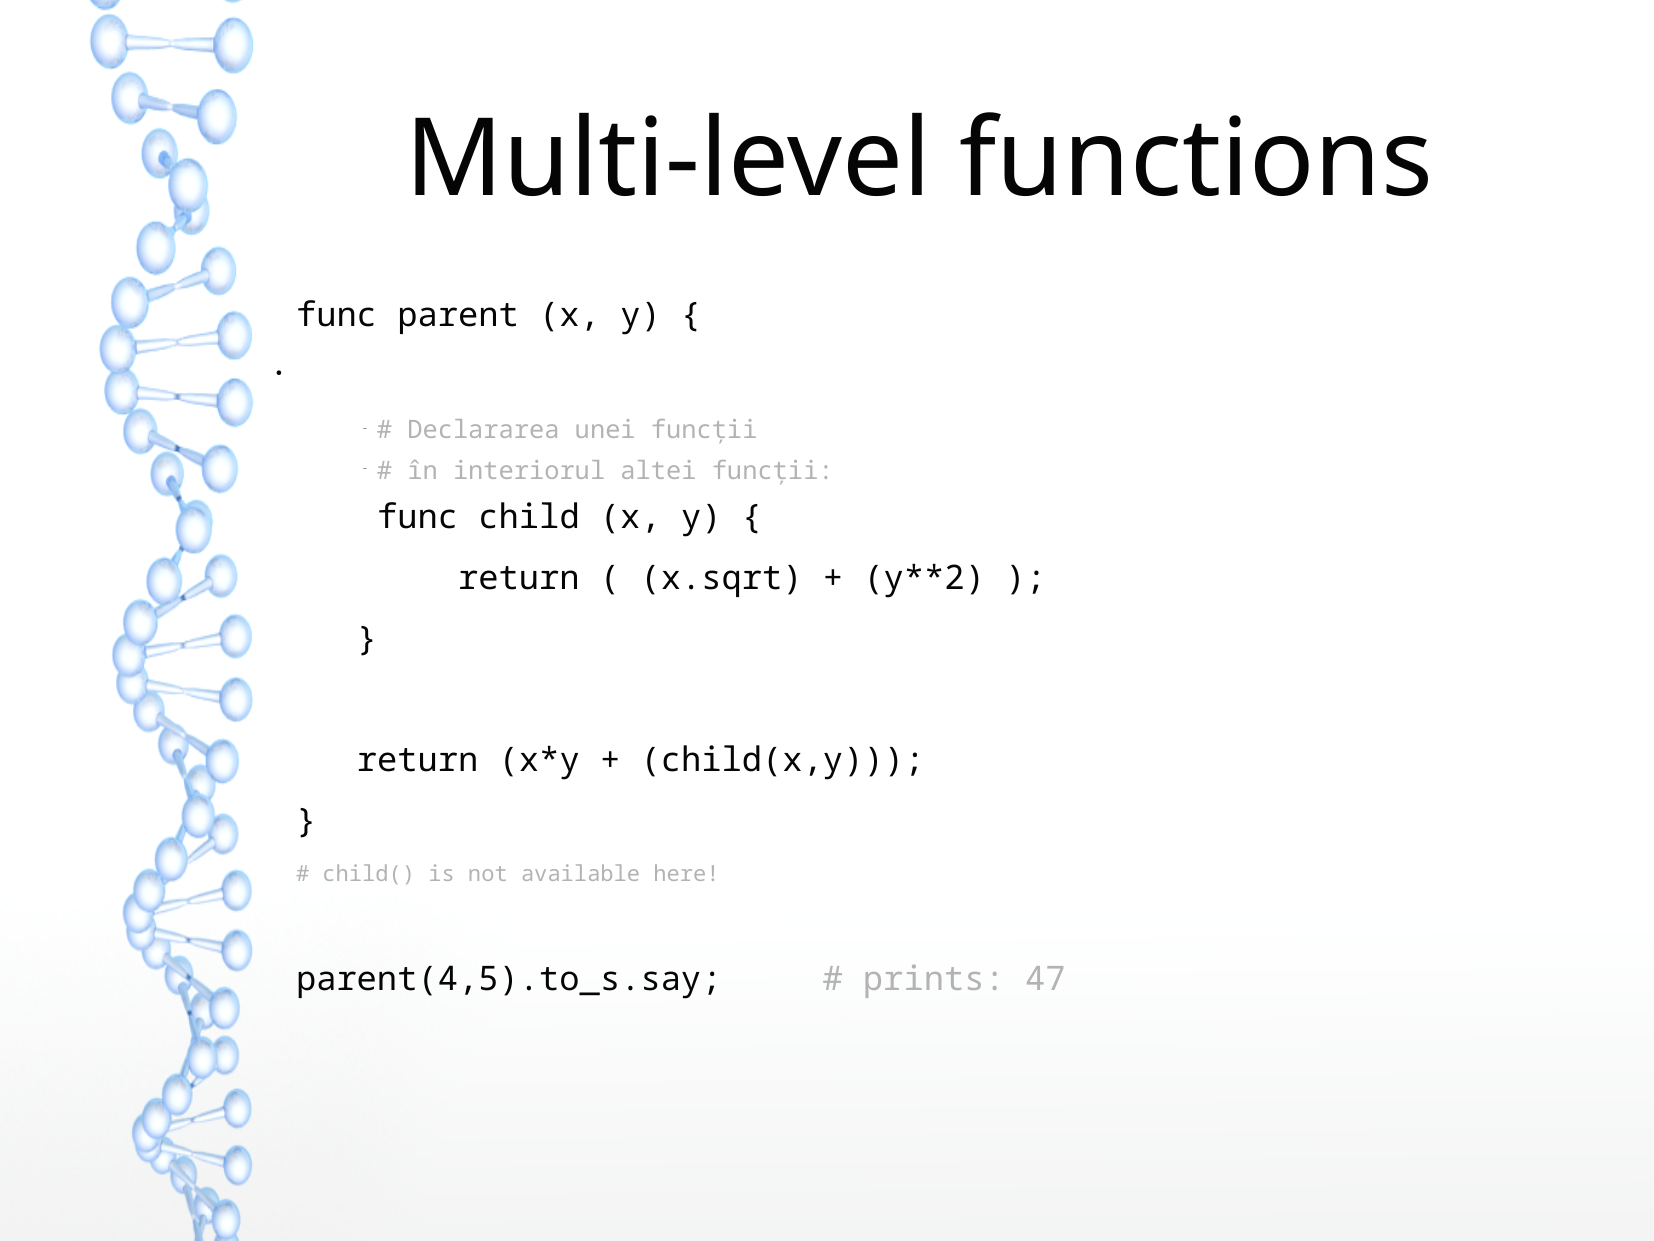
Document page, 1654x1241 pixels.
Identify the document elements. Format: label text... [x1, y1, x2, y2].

list func parent (x, y) { # Declararea unei funcții # în interiorul altei funcții: func child (x, y) { return ( (x.sqrt) + (y**2) ); } return (x*y + (child(x,y))); } # child() is not available here! parent(4,5).to_s.say; # prints: 47 [269, 290, 1538, 1010]
picture [0, 0, 1654, 1241]
title Multi-level functions [269, 49, 1571, 257]
